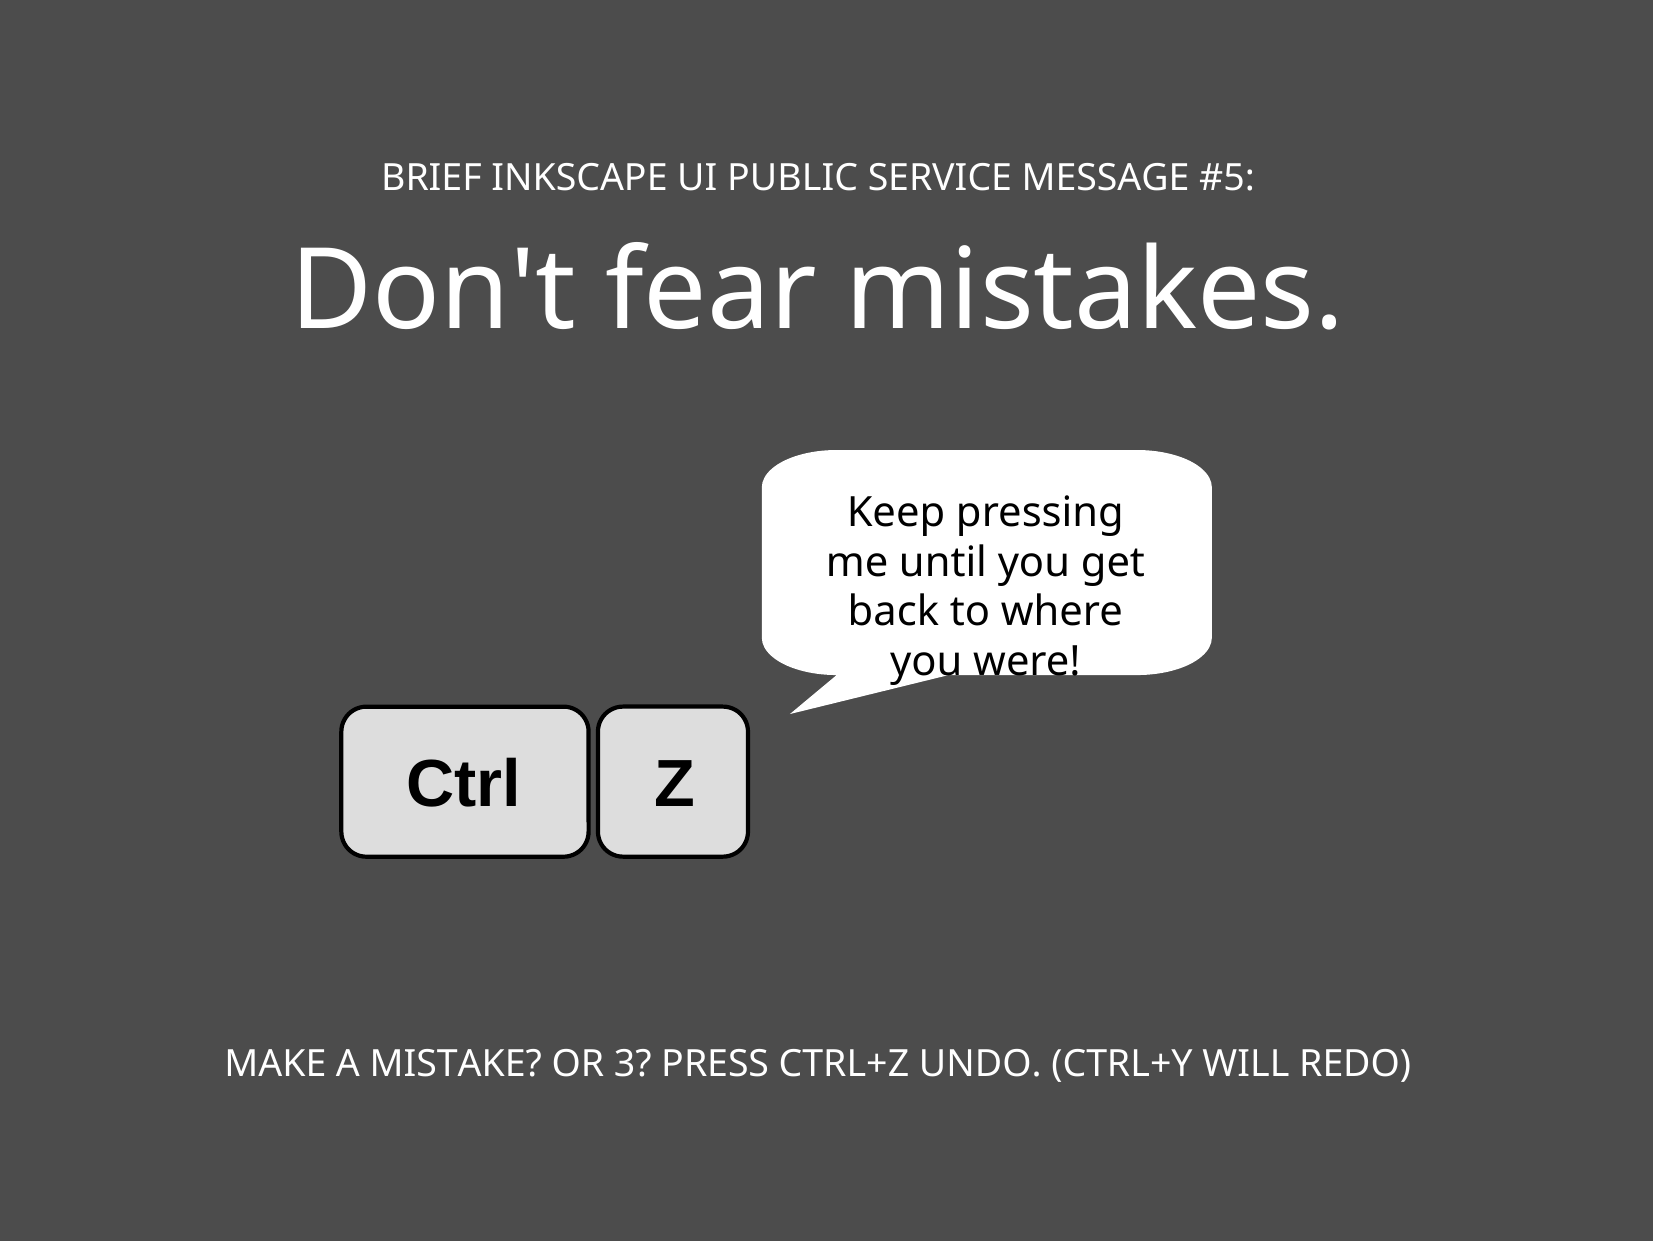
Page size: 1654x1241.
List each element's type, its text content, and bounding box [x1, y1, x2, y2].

text_box Z [639, 738, 710, 829]
text_box Keep pressing me until you get back to where you were! [810, 479, 1161, 649]
title Don't fear mistakes. [112, 226, 1524, 401]
text_box [597, 706, 748, 857]
text_box [341, 706, 589, 857]
title BRIEF INKSCAPE UI PUBLIC SERVICE MESSAGE #5: [112, 134, 1524, 226]
title MAKE A MISTAKE? OR 3? PRESS CTRL+Z UNDO. (CTRL+Y WILL REDO) [112, 1020, 1524, 1111]
text_box Ctrl [391, 738, 537, 829]
text_box [761, 450, 1212, 715]
